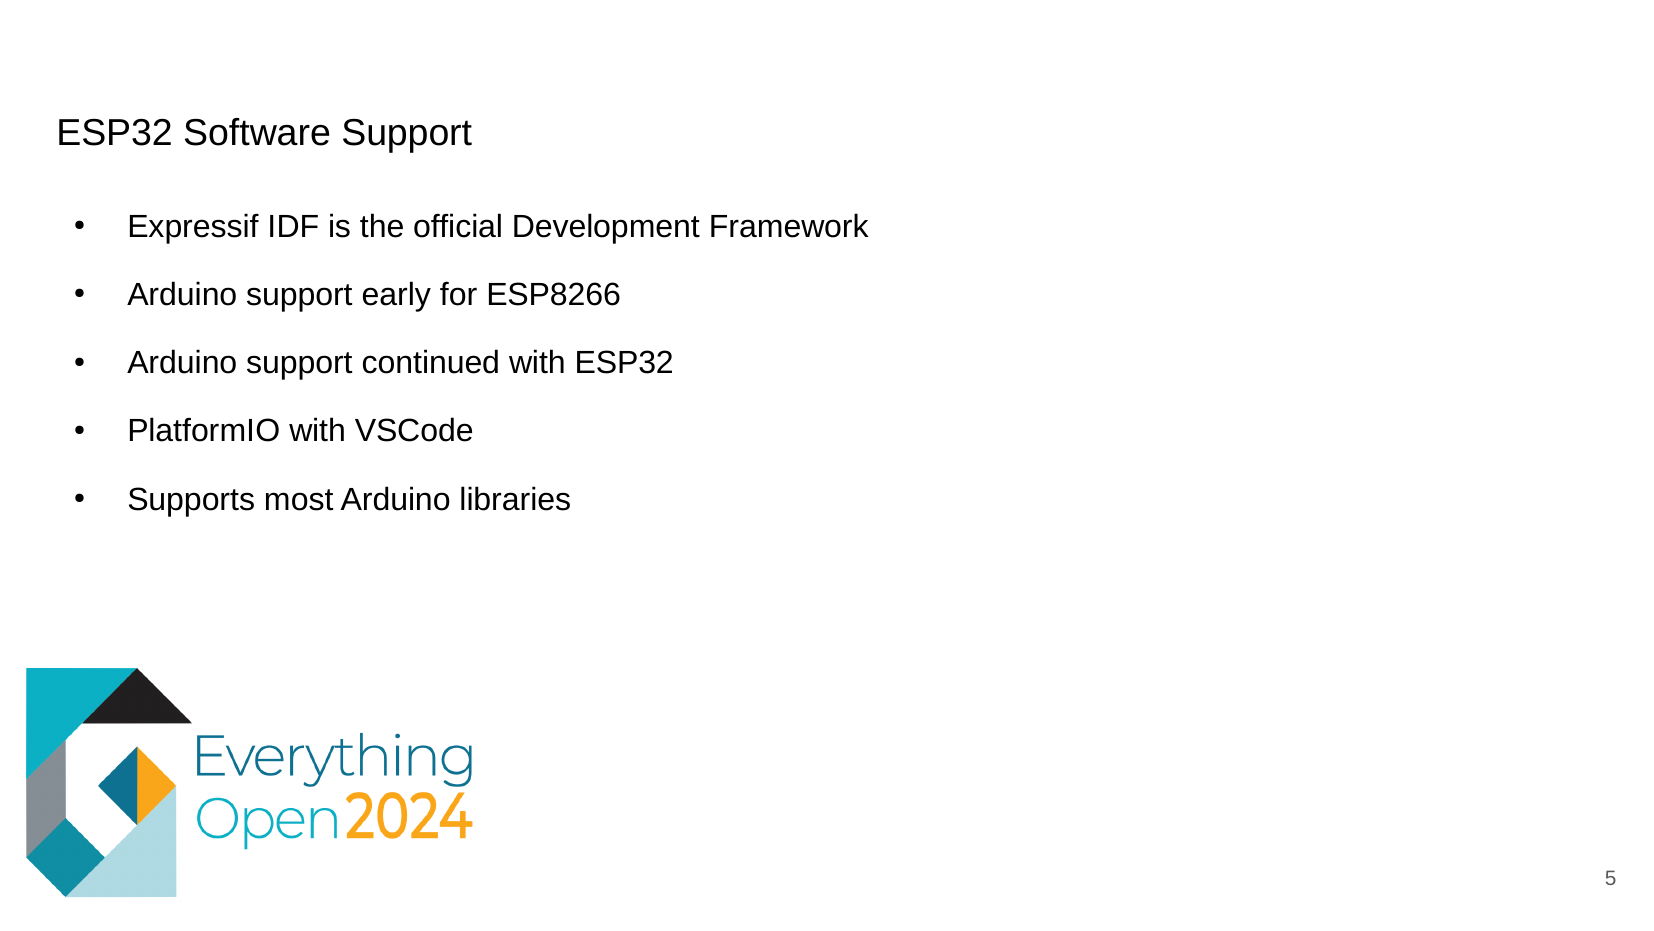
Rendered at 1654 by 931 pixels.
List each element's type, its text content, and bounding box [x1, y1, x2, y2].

title ESP32 Software Support [56, 80, 1598, 184]
picture [8, 655, 492, 907]
list Expressif IDF is the official Development Framework Arduino support early for ESP8266 Arduino support continued with ESP32 PlatformIO with VSCode Supports most Arduino libraries [56, 208, 1598, 827]
